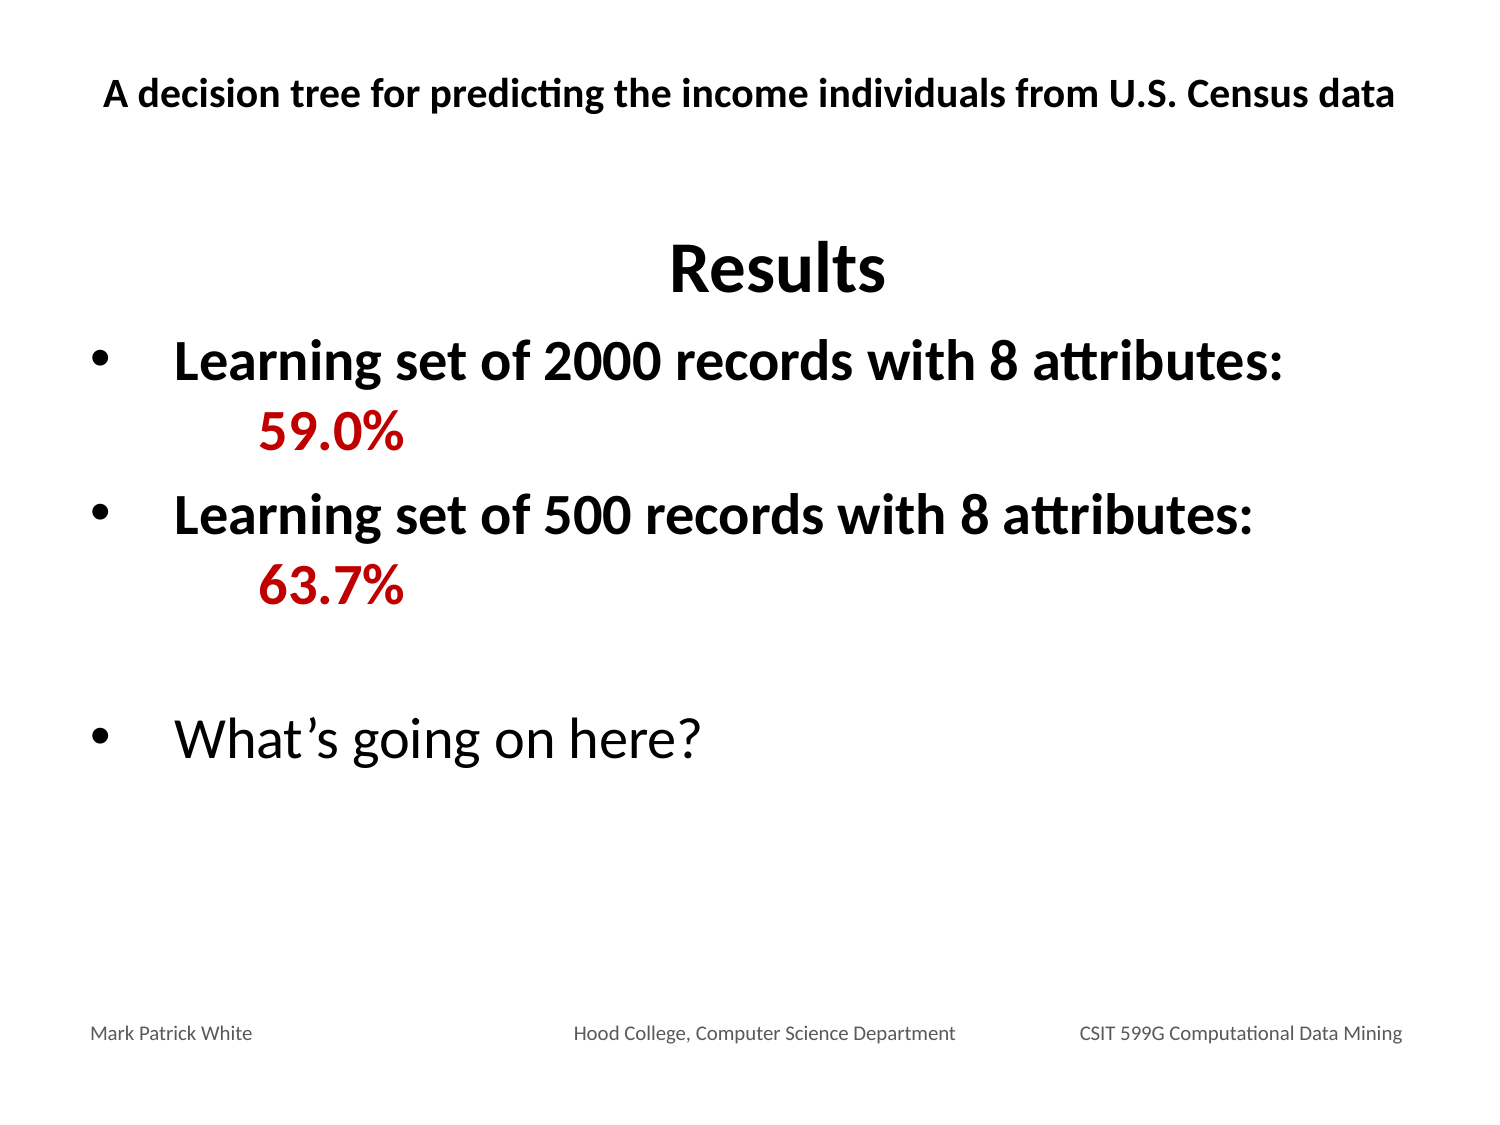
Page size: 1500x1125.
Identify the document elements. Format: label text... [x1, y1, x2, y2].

title A decision tree for predicting the income individuals from U.S. Census data [75, 45, 1426, 138]
text_box Mark Patrick White Hood College, Computer Science Department CSIT 599G Computational Data Mining [75, 1012, 1426, 1053]
list Results Learning set of 2000 records with 8 attributes: 59.0% Learning set of 500 records with 8 attributes: 63.7% What’s going on here? [75, 212, 1426, 950]
